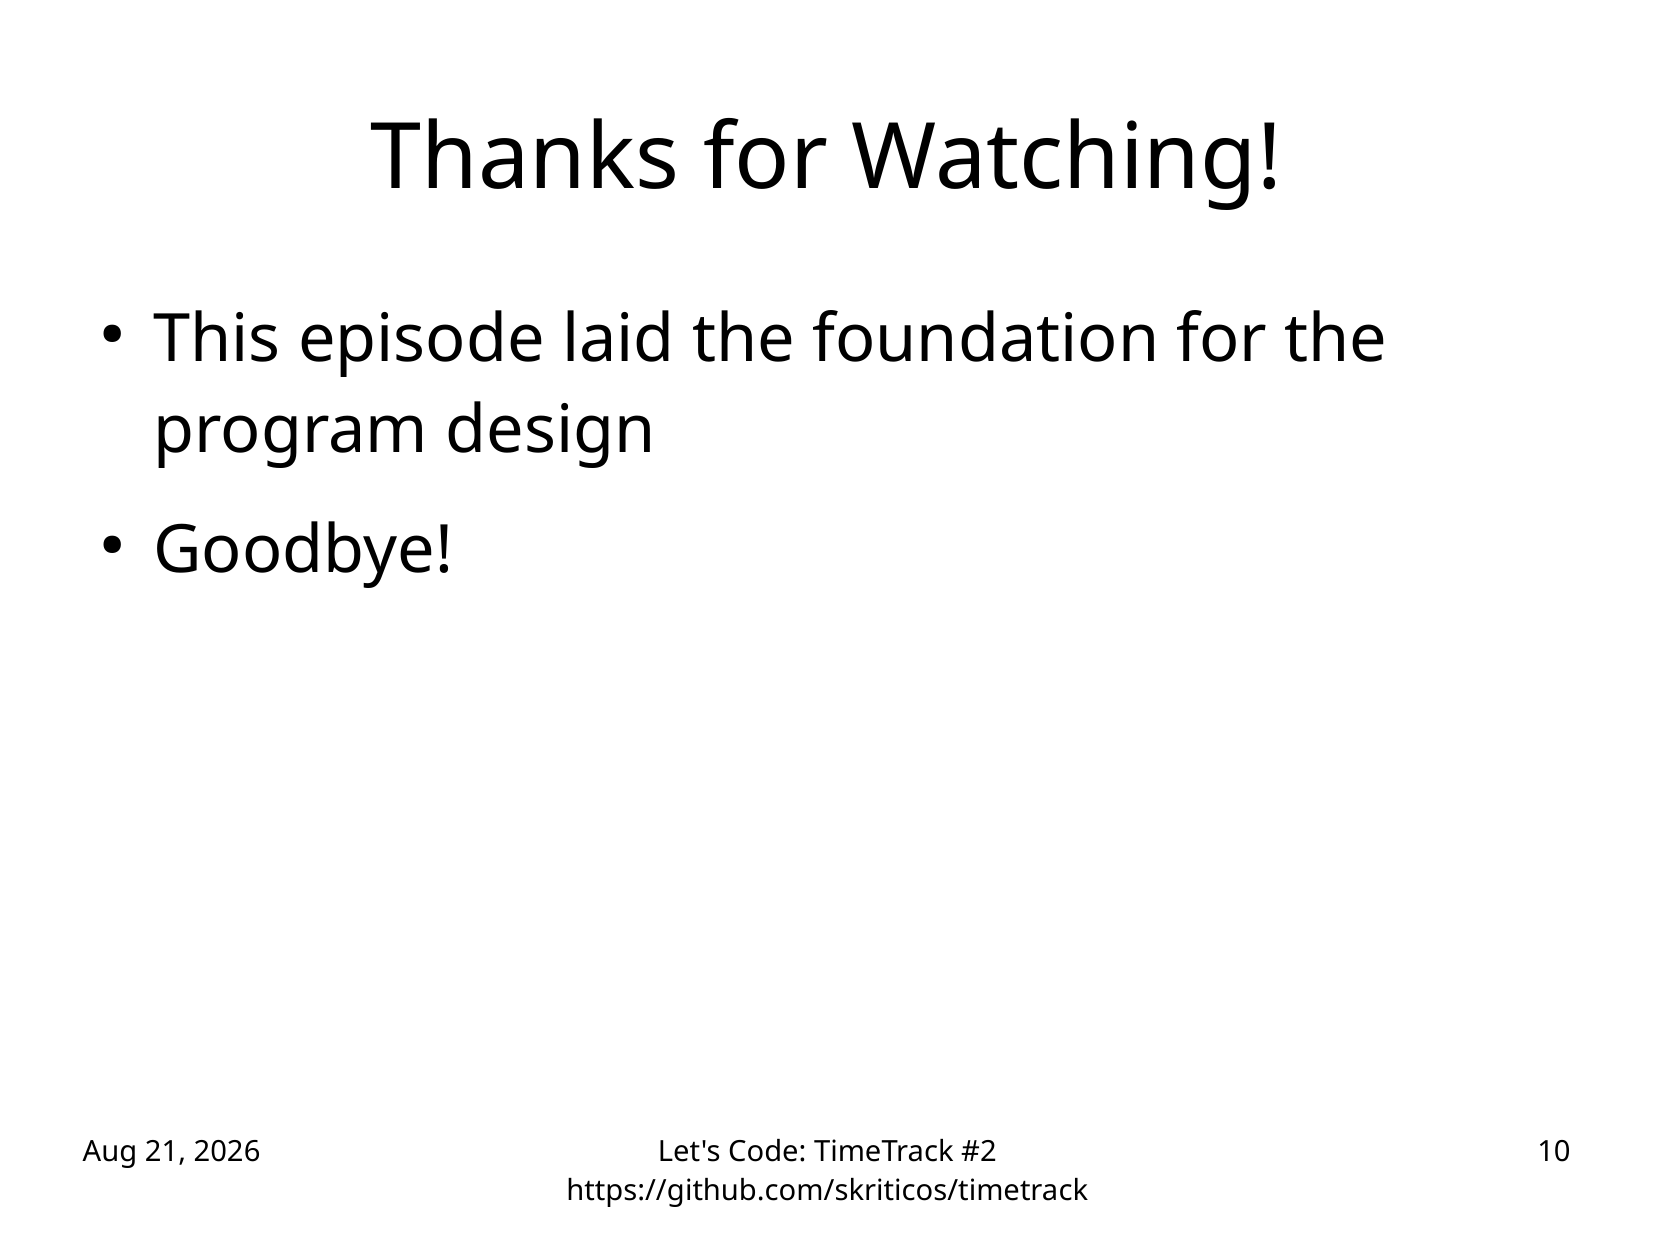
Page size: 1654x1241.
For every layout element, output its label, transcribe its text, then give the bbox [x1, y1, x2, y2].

title Thanks for Watching! [82, 49, 1571, 257]
list This episode laid the foundation for the program design Goodbye! [82, 290, 1472, 1098]
